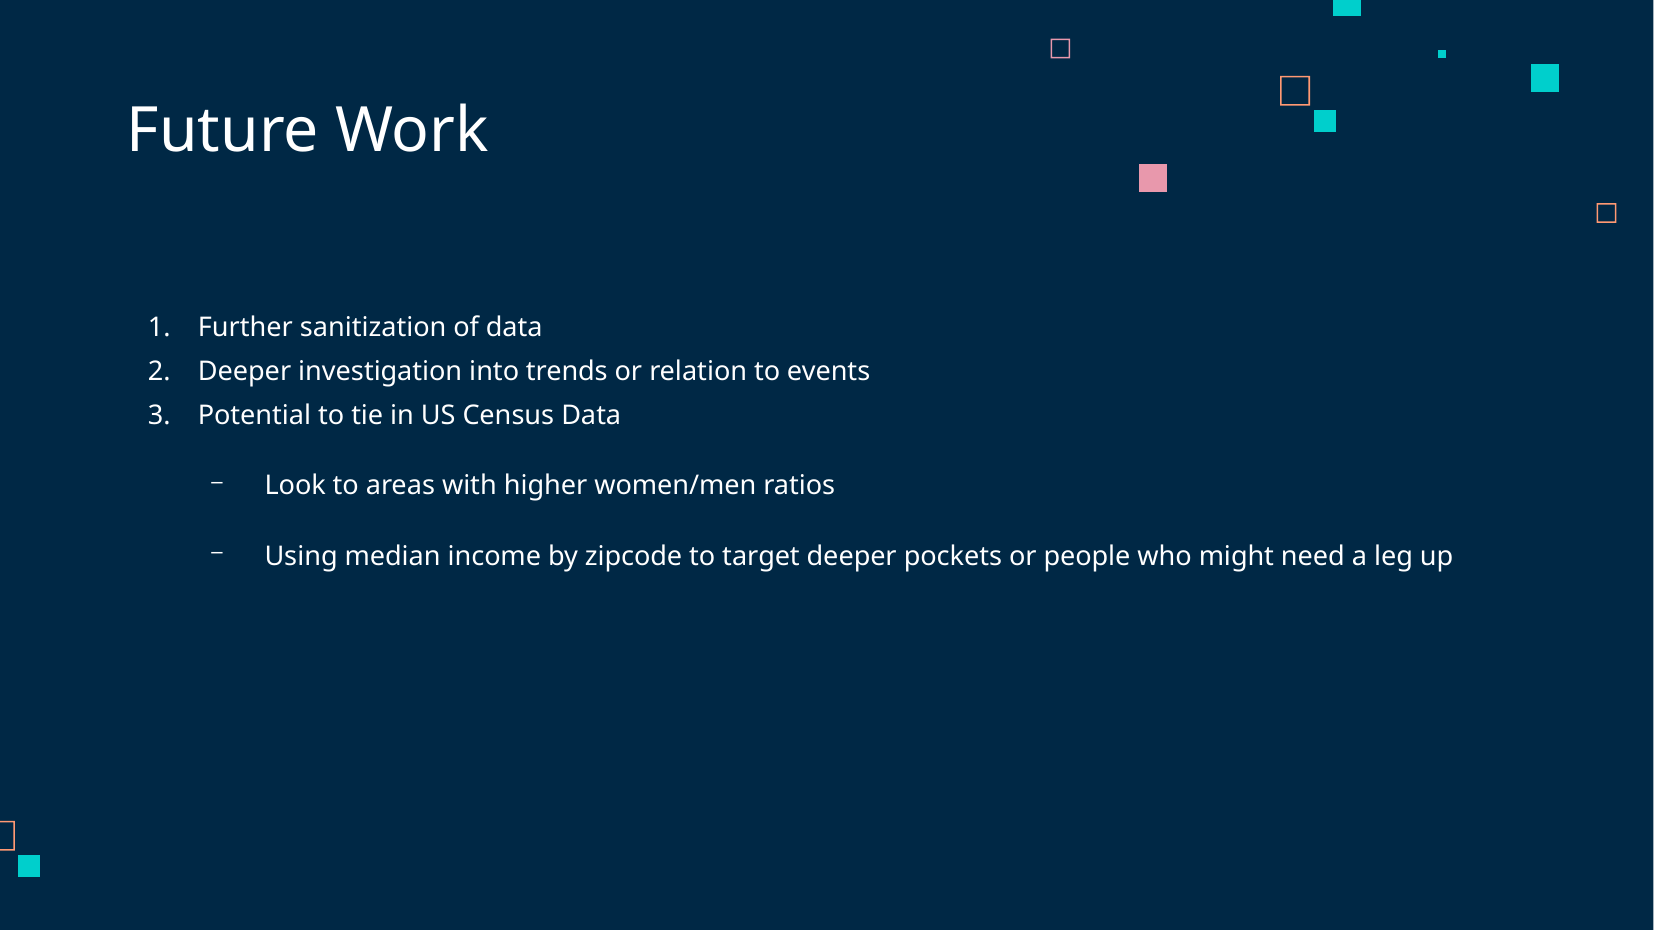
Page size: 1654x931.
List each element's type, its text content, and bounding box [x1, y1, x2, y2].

list Further sanitization of data Deeper investigation into trends or relation to events Potential to tie in US Census Data Look to areas with higher women/men ratios Using median income by zipcode to target deeper pockets or people who might need a leg up [107, 192, 1531, 877]
title Future Work [111, 74, 967, 179]
